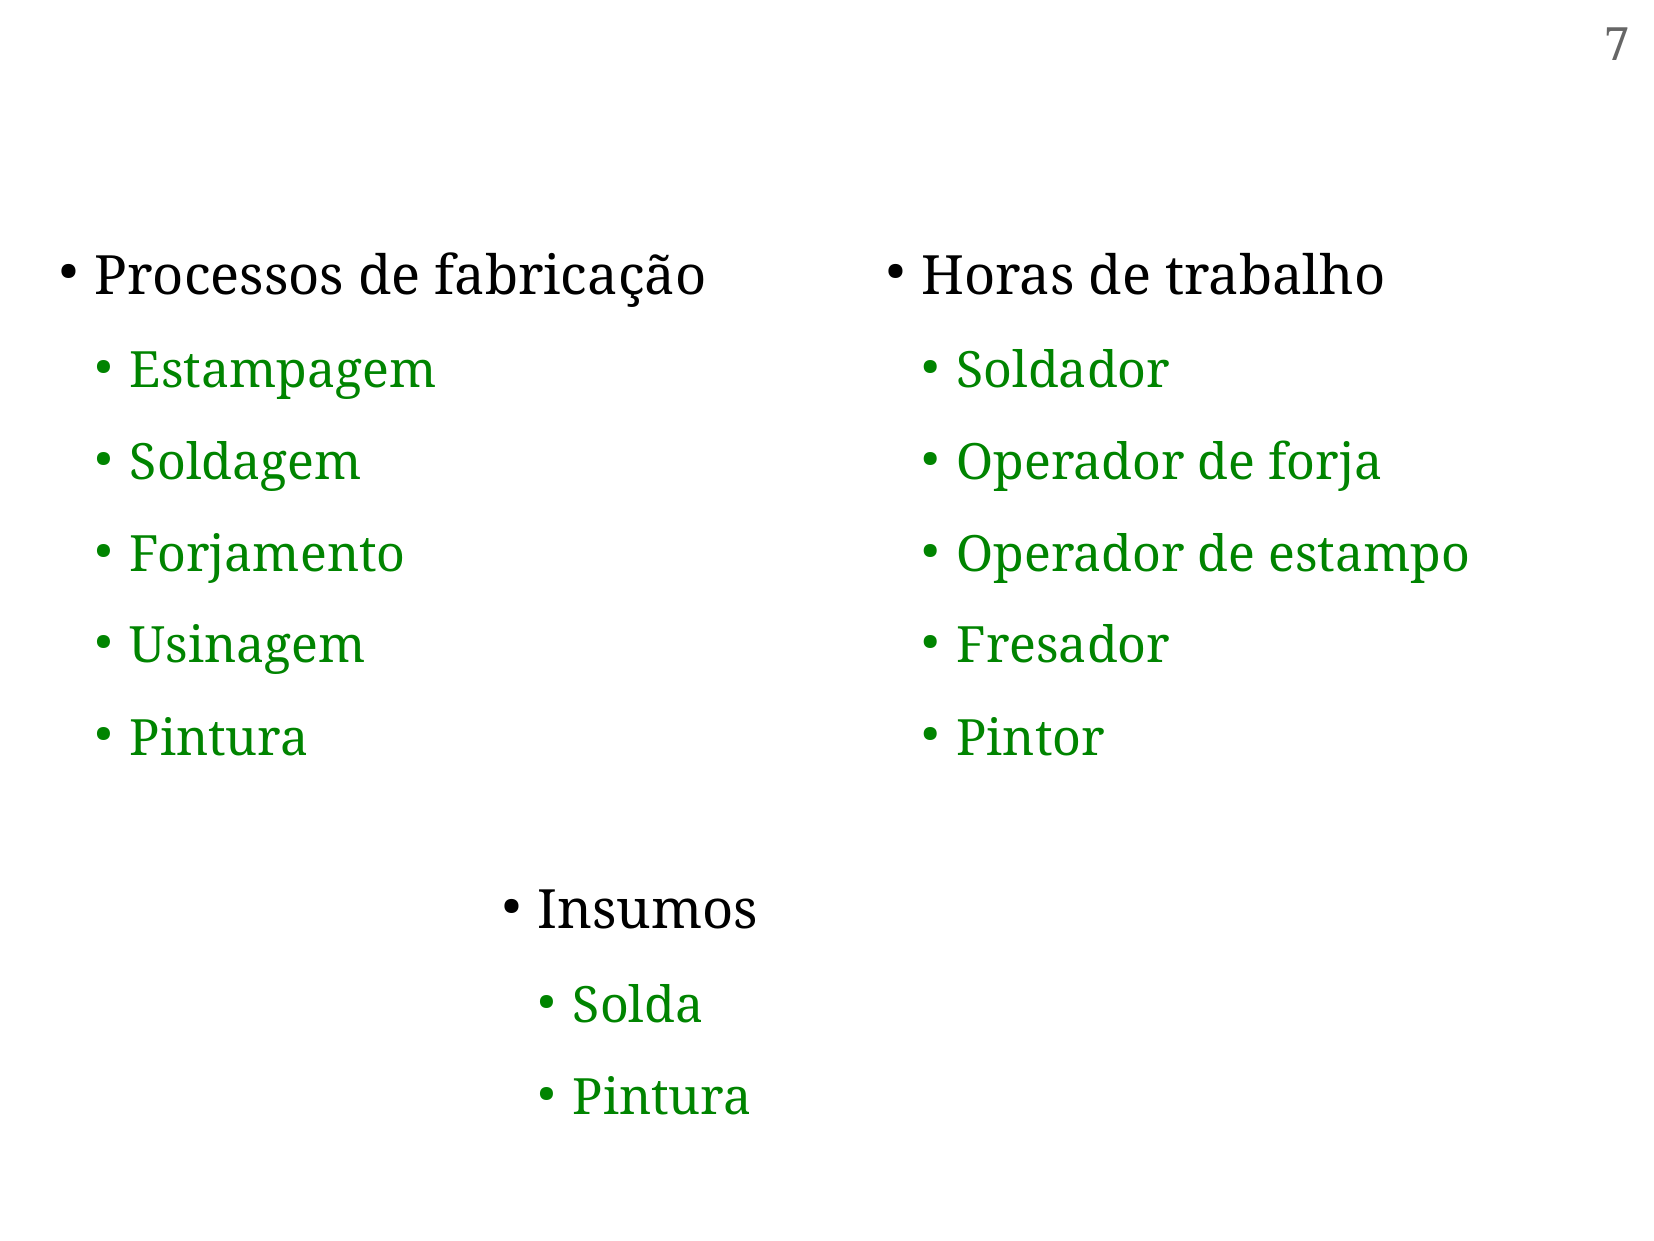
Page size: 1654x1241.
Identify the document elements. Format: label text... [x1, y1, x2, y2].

list Insumos Solda Pintura [501, 871, 1241, 1241]
list Processos de fabricação Estampagem Soldagem Forjamento Usinagem Pintura [59, 236, 827, 1211]
list Horas de trabalho Soldador Operador de forja Operador de estampo Fresador Pintor [885, 236, 1595, 1211]
